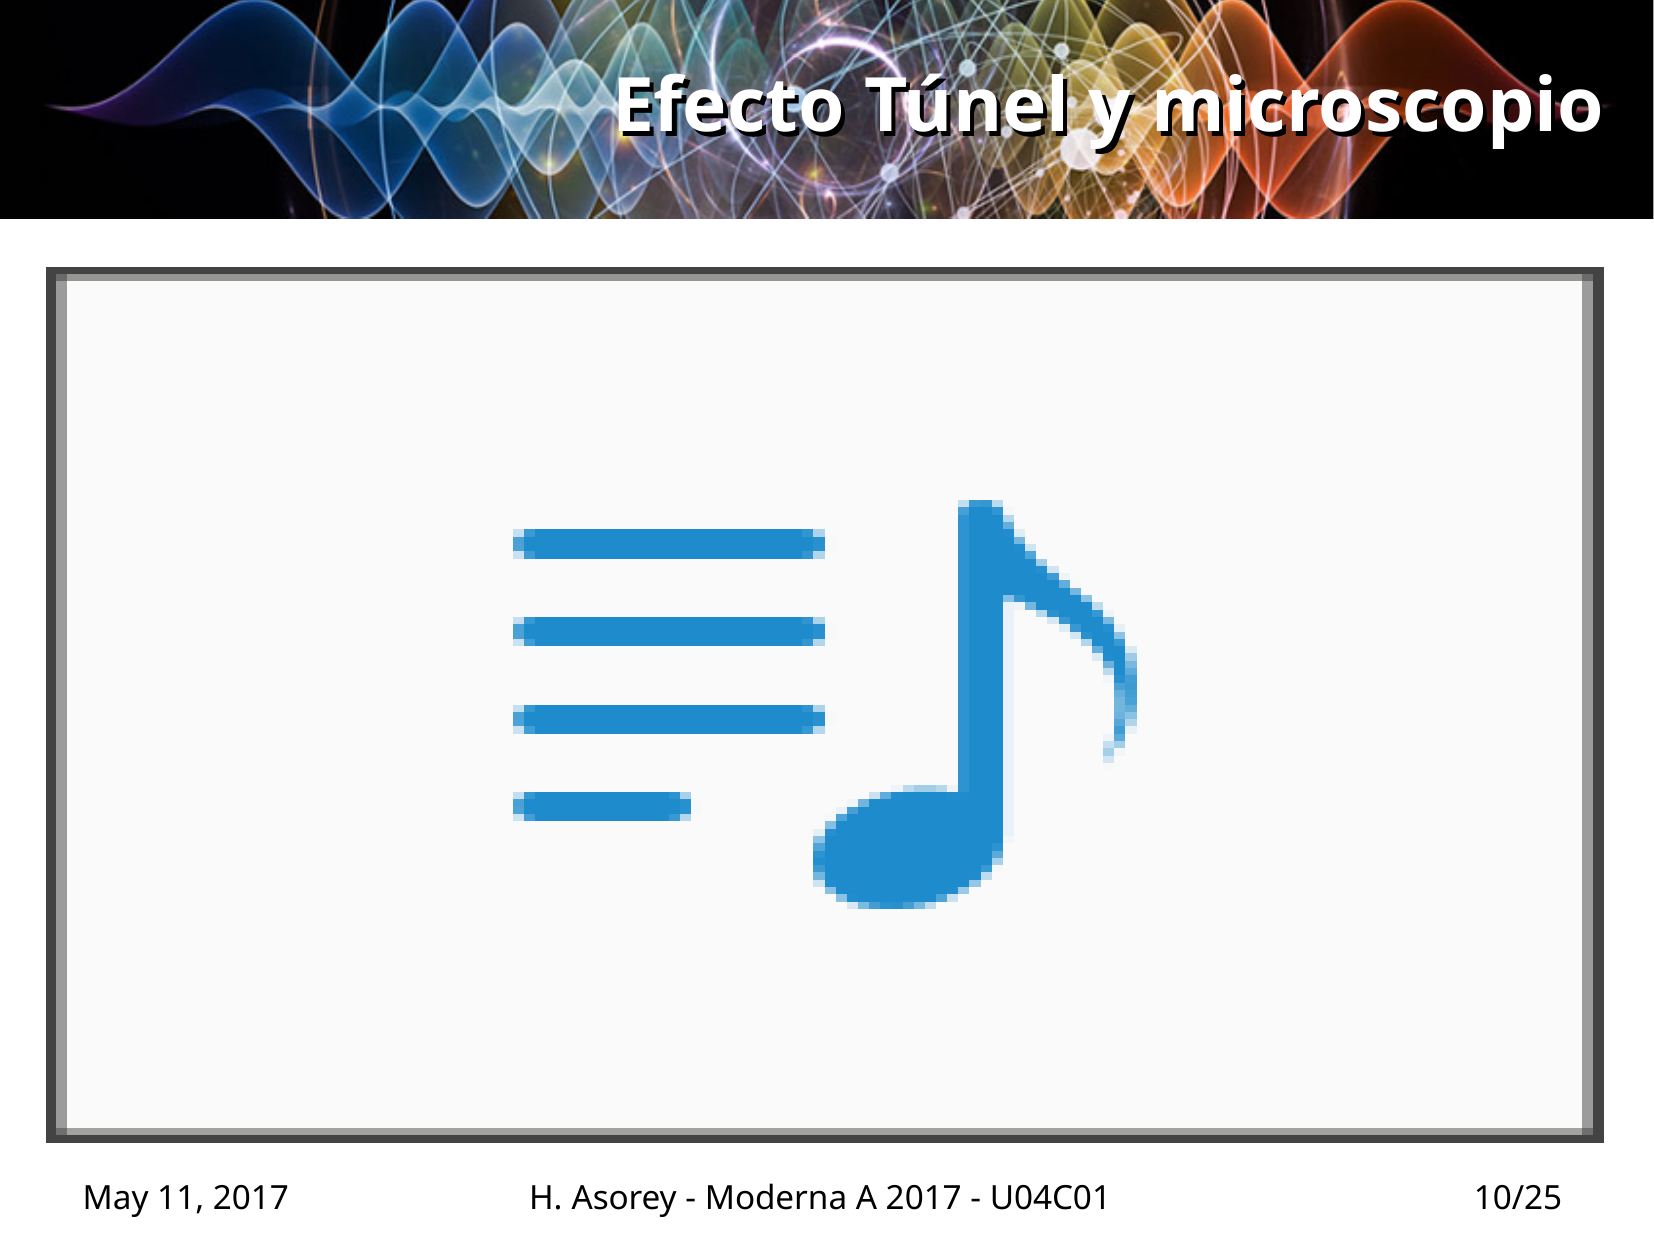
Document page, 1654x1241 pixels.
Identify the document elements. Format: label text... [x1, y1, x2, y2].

title Efecto Túnel y microscopio [45, 15, 1606, 191]
picture [0, 0, 1654, 219]
text_box [45, 266, 1606, 1144]
